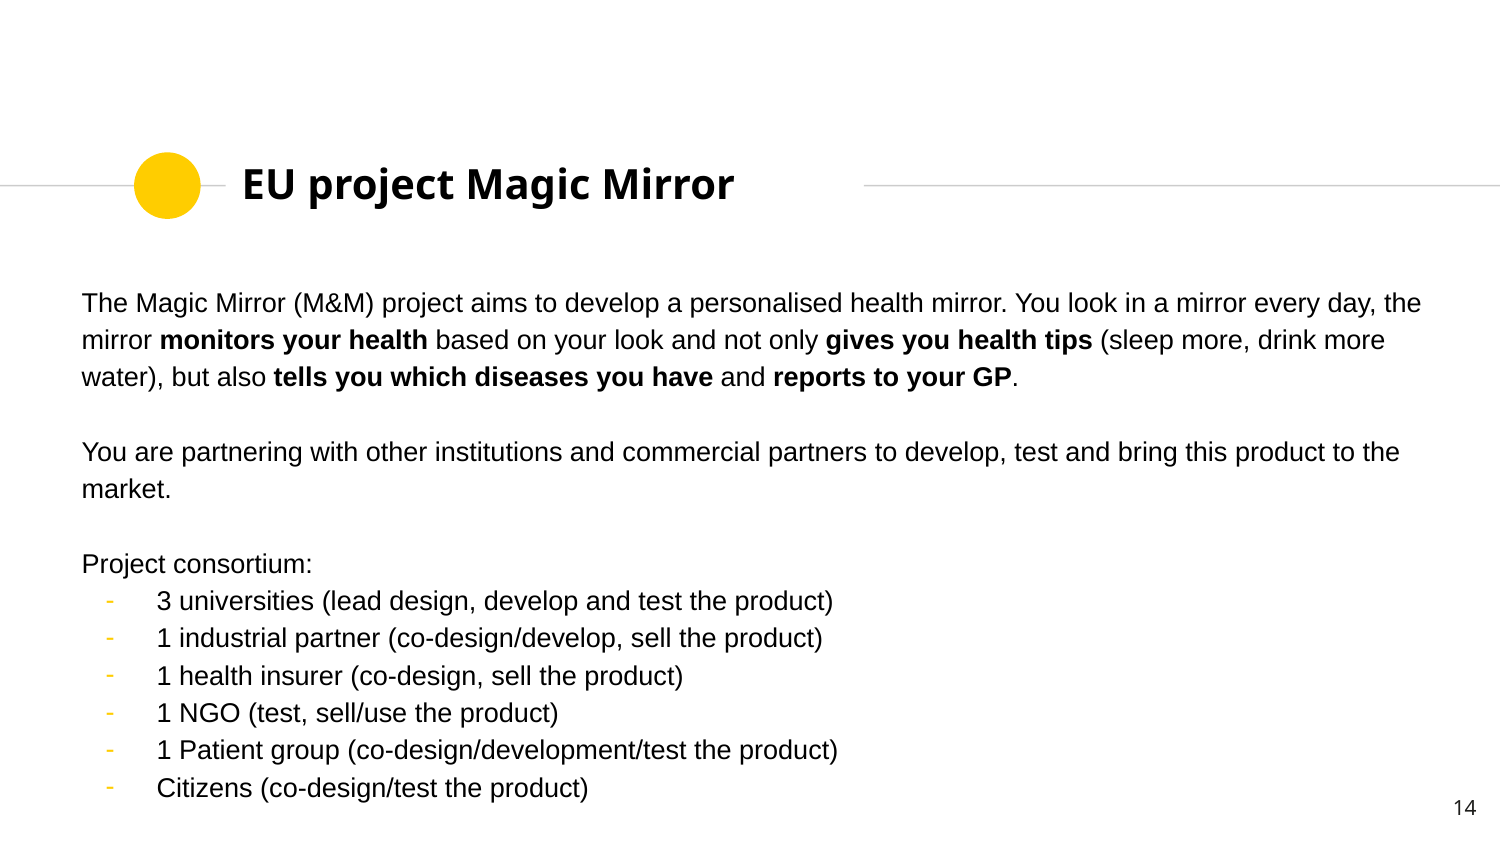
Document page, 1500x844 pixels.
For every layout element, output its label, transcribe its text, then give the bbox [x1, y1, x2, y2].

slide_number 1 [1401, 779, 1492, 844]
list The Magic Mirror (M&M) project aims to develop a personalised health mirror. You look in a mirror every day, the mirror monitors your health based on your look and not only gives you health tips (sleep more, drink more water), but also tells you which diseases you have and reports to your GP. You are partnering with other institutions and commercial partners to develop, test and bring this product to the market. Project consortium: 3 universities (lead design, develop and test the product) 1 industrial partner (co-design/develop, sell the product) 1 health insurer (co-design, sell the product) 1 NGO (test, sell/use the product) 1 Patient group (co-design/development/test the product) Citizens (co-design/test the product) [66, 265, 1447, 776]
title EU project Magic Mirror [226, 146, 863, 219]
